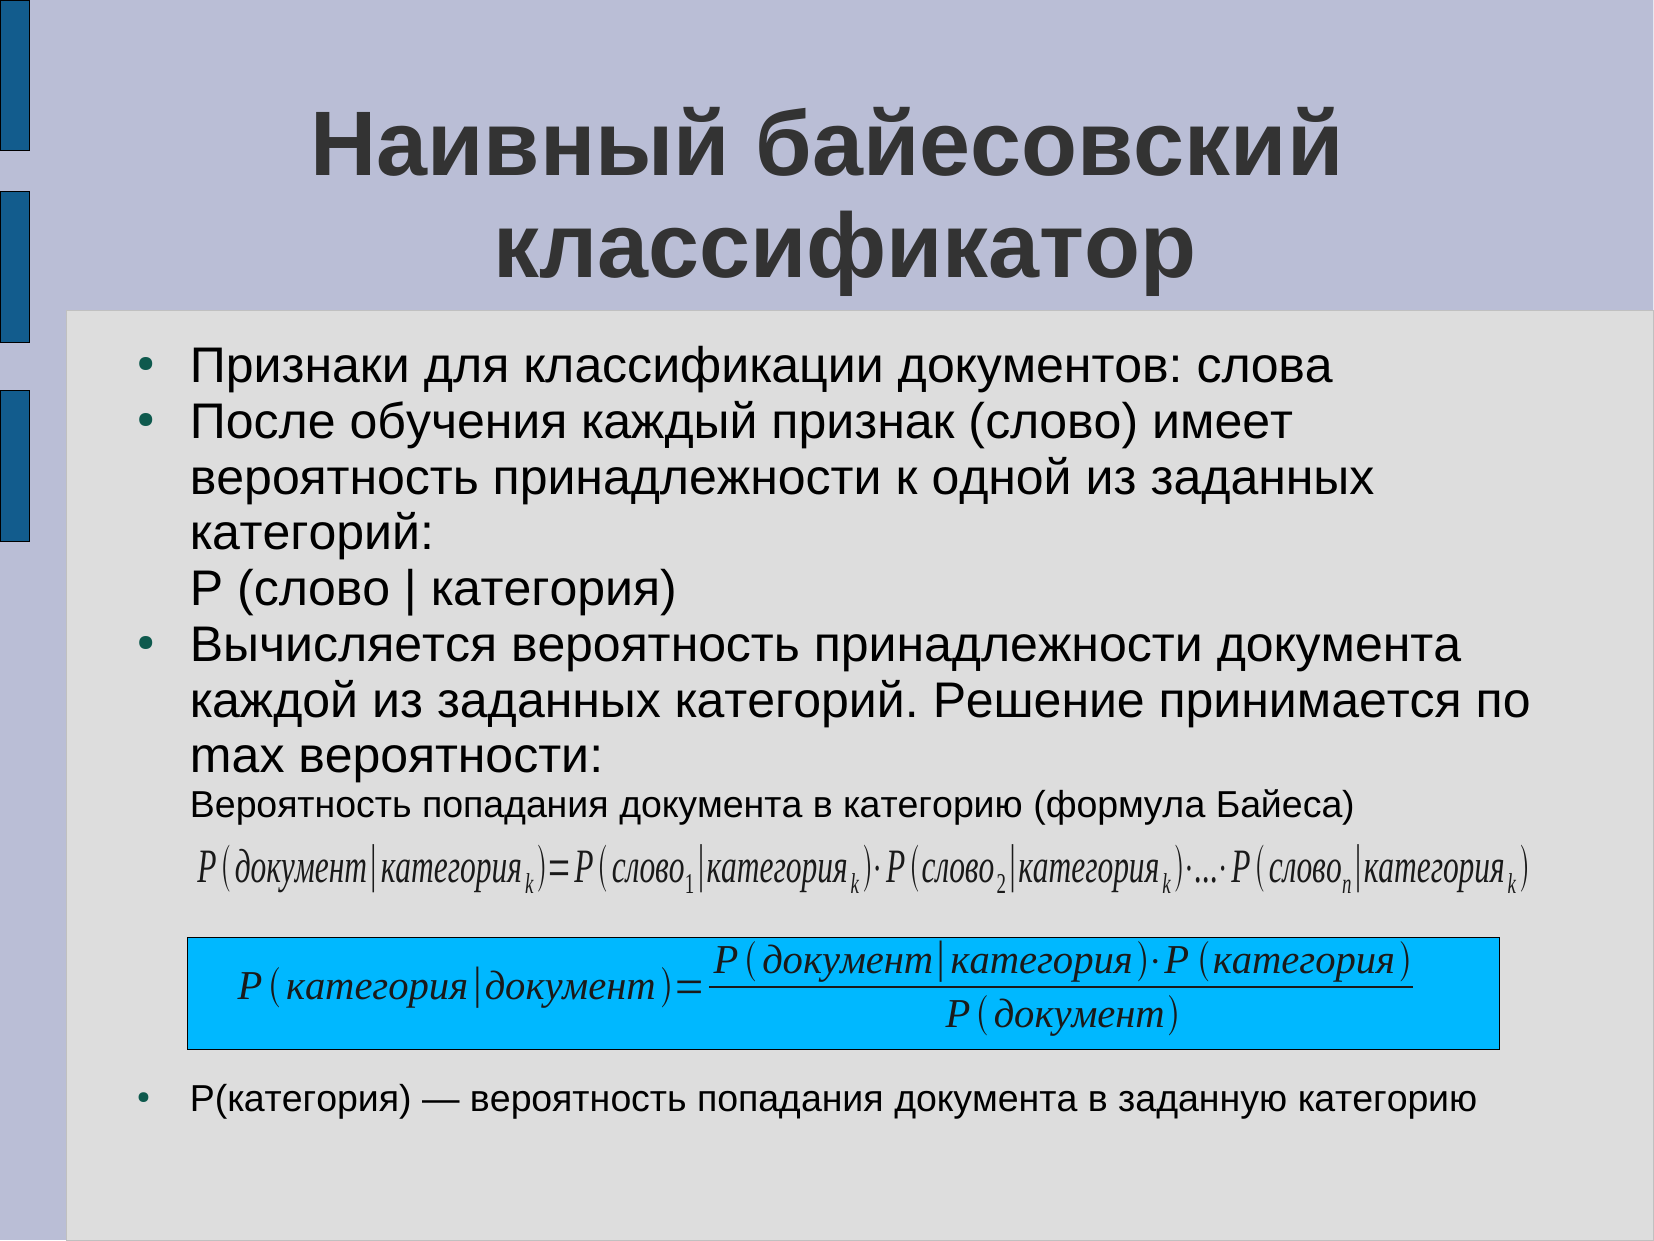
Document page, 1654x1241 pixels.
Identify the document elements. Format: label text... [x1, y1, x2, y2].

list Признаки для классификации документов: слова После обучения каждый признак (слово) имеет вероятность принадлежности к одной из заданных категорий: Р (слово | категория) Вычисляется вероятность принадлежности документа каждой из заданных категорий. Решение принимается по max вероятности: Вероятность попадания документа в категорию (формула Байеса) Р(категория) — вероятность попадания документа в заданную категорию [119, 337, 1576, 1202]
title Наивный байесовский классификатор [121, 91, 1534, 299]
chart [225, 937, 1426, 1039]
chart [187, 840, 1538, 901]
